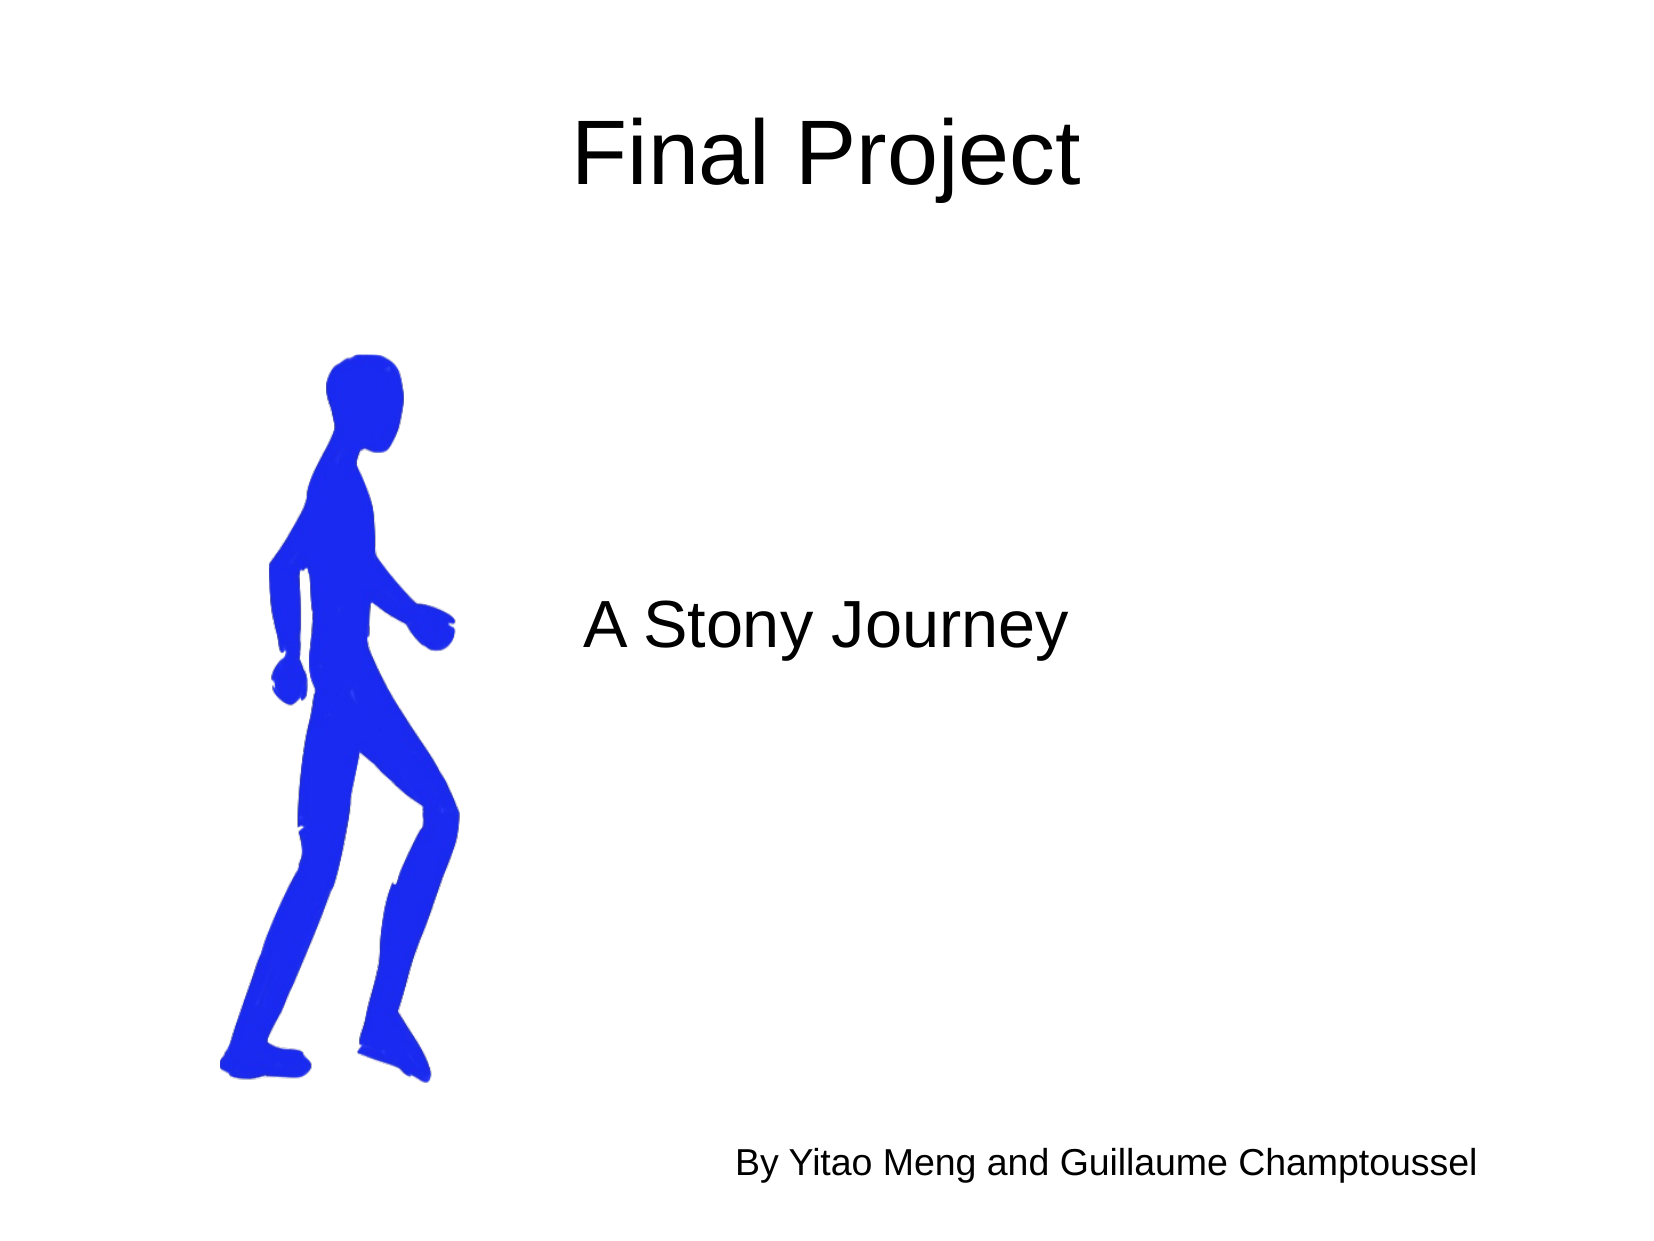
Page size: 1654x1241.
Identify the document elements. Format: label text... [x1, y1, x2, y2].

subtitle A Stony Journey [82, 290, 1571, 1109]
title Final Project [82, 49, 1571, 257]
picture [220, 354, 461, 1084]
text_box By Yitao Meng and Guillaume Champtoussel [720, 1133, 1654, 1191]
